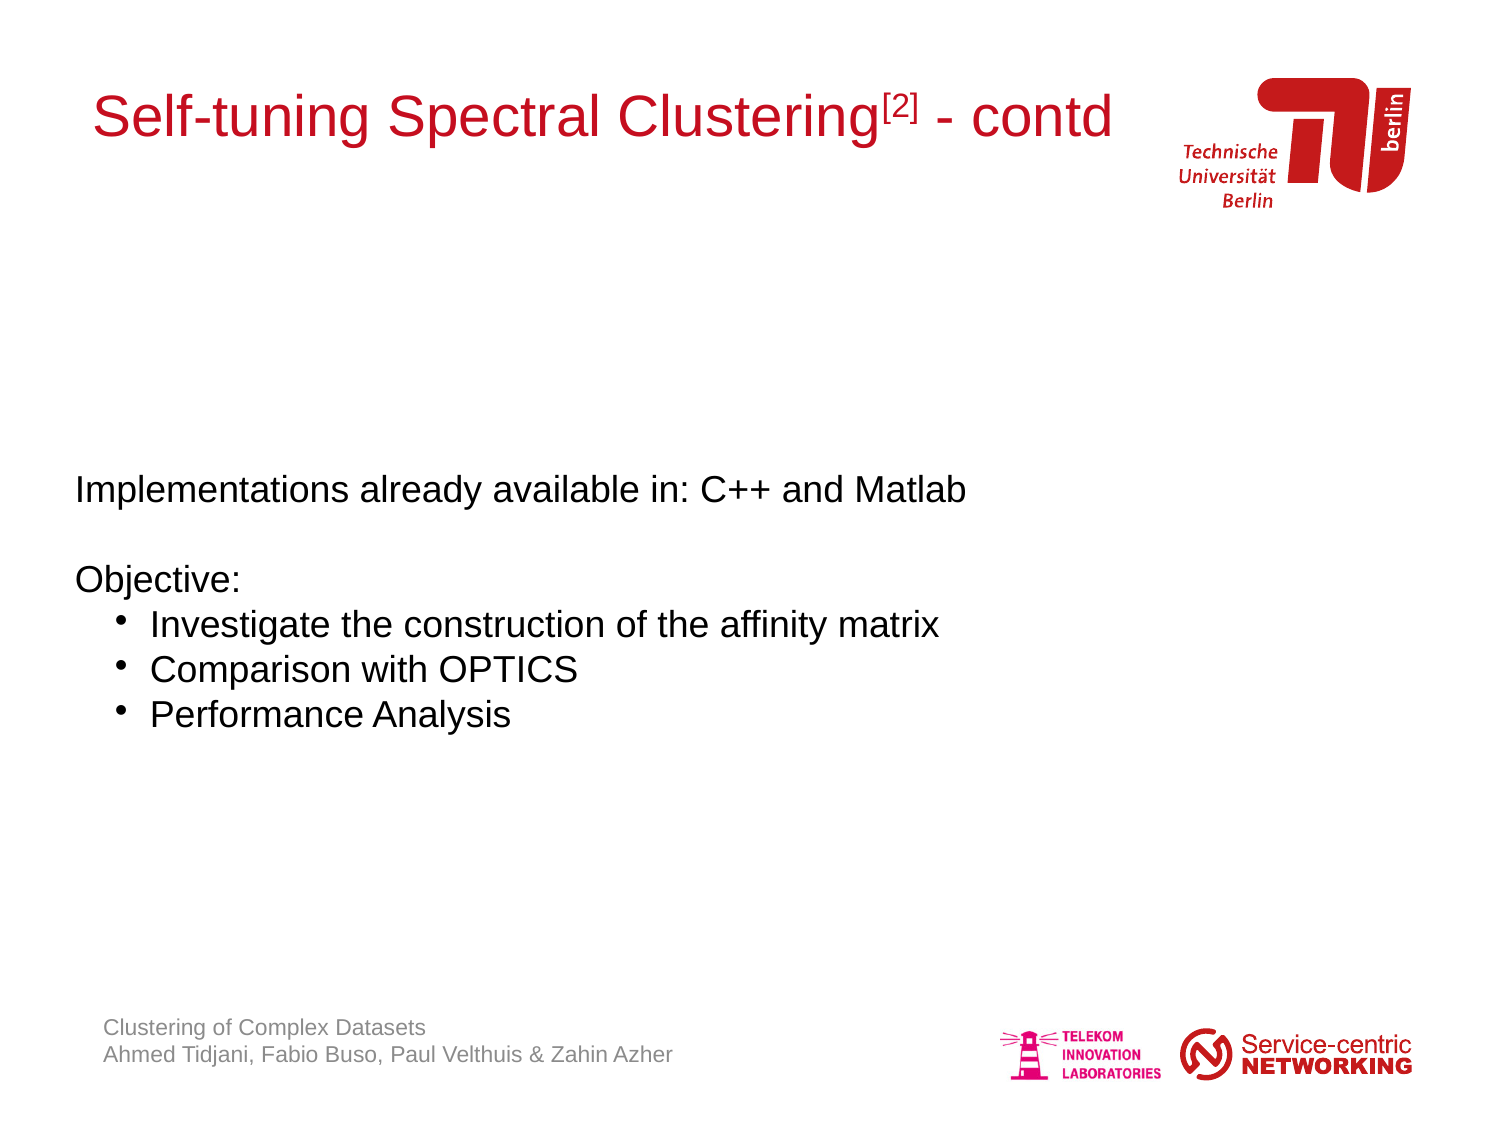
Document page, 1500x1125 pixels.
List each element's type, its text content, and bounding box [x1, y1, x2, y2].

text_box Implementations already available in: C++ and Matlab Objective: Investigate the construction of the affinity matrix Comparison with OPTICS Performance Analysis [59, 239, 1425, 960]
picture [1000, 1028, 1161, 1082]
text_box Self-tuning Spectral Clustering[2] - contd [88, 78, 1152, 211]
text_box Clustering of Complex Datasets Ahmed Tidjani, Fabio Buso, Paul Velthuis & Zahin Azher [88, 1032, 987, 1092]
